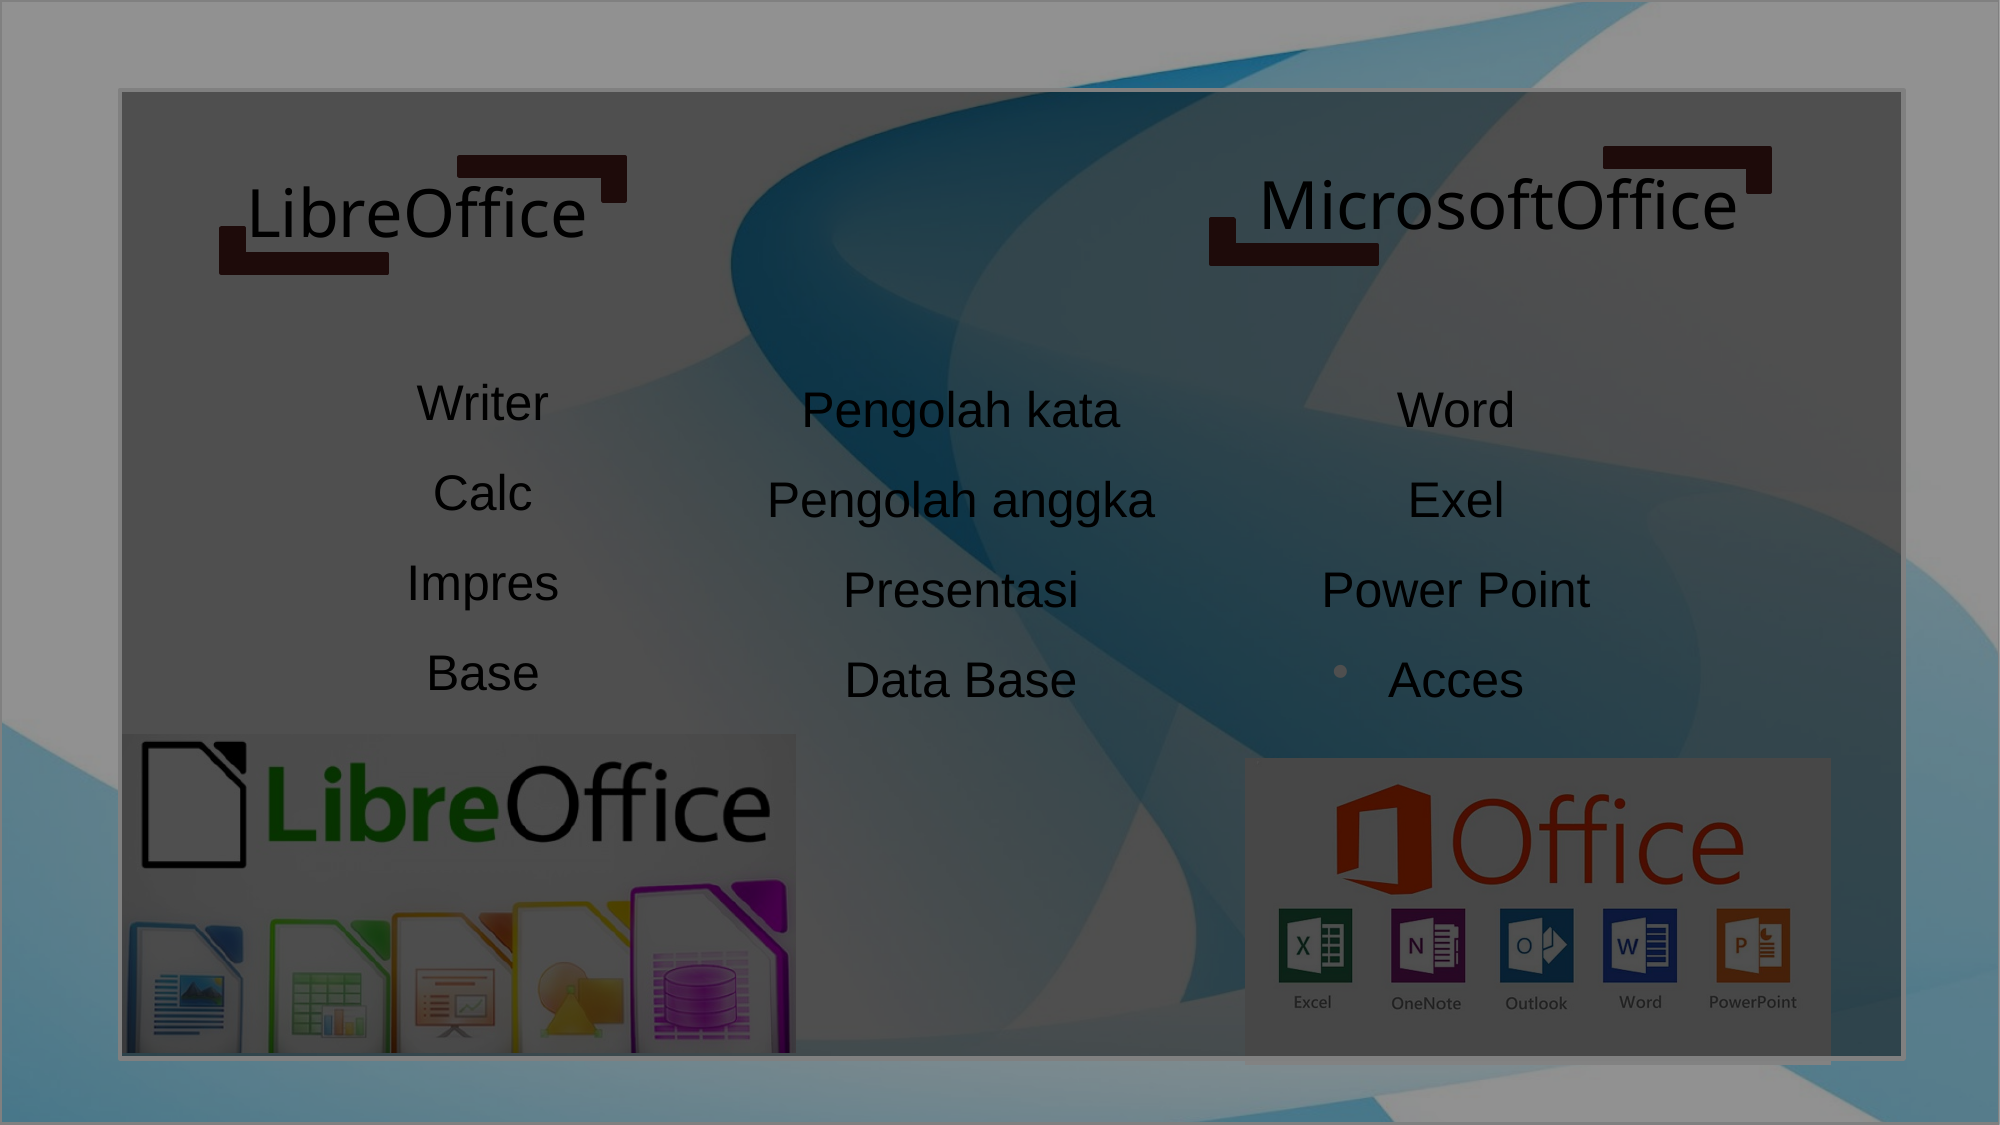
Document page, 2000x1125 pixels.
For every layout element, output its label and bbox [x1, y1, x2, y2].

text_box [0, 0, 2000, 1125]
